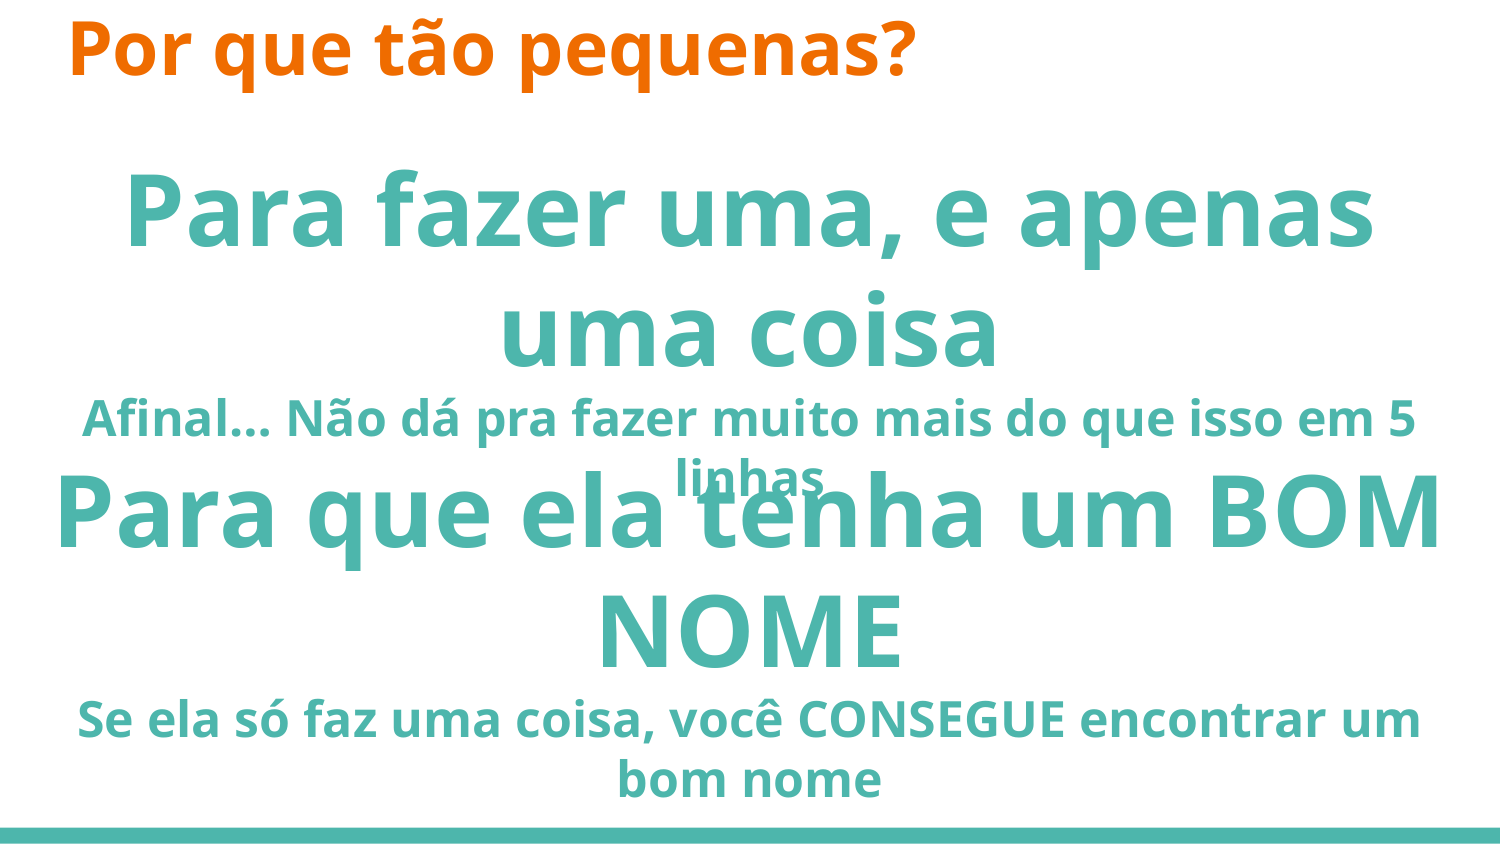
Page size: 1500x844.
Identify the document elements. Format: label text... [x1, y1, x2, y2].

text_box Para que ela tenha um BOM NOME Se ela só faz uma coisa, você CONSEGUE encontrar um bom nome [0, 432, 1500, 664]
text_box Para fazer uma, e apenas uma coisa Afinal… Não dá pra fazer muito mais do que isso em 5 linhas [0, 131, 1500, 363]
title Por que tão pequenas? [51, 0, 1449, 102]
